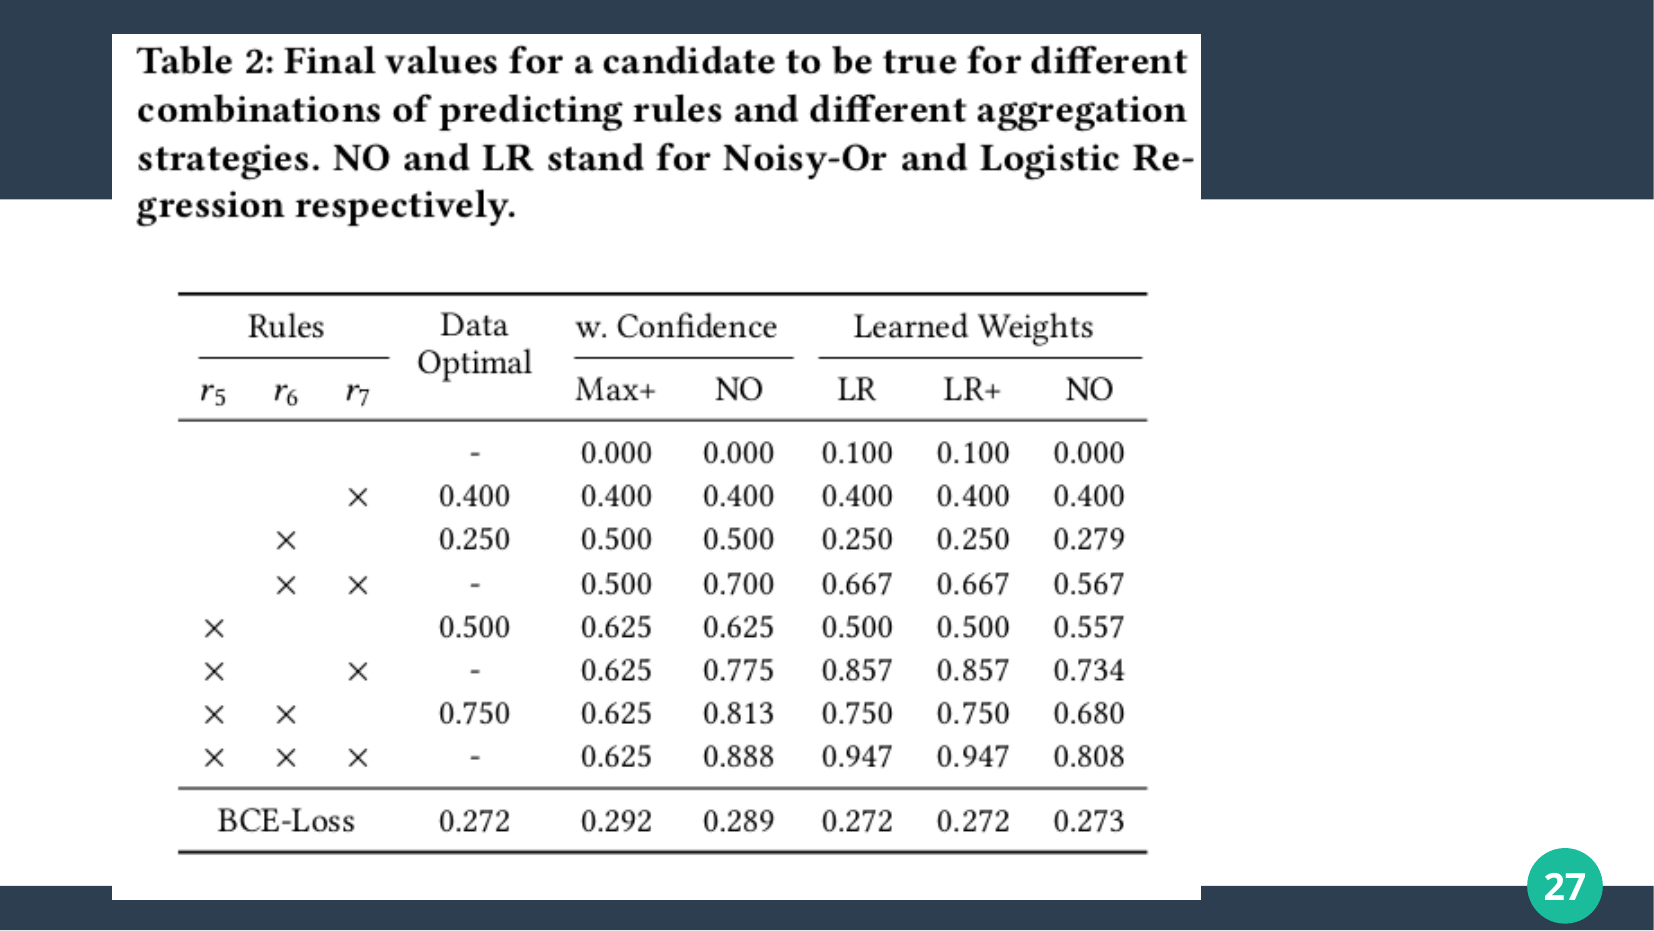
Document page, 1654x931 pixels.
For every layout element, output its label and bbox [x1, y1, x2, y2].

picture [112, 34, 1201, 901]
